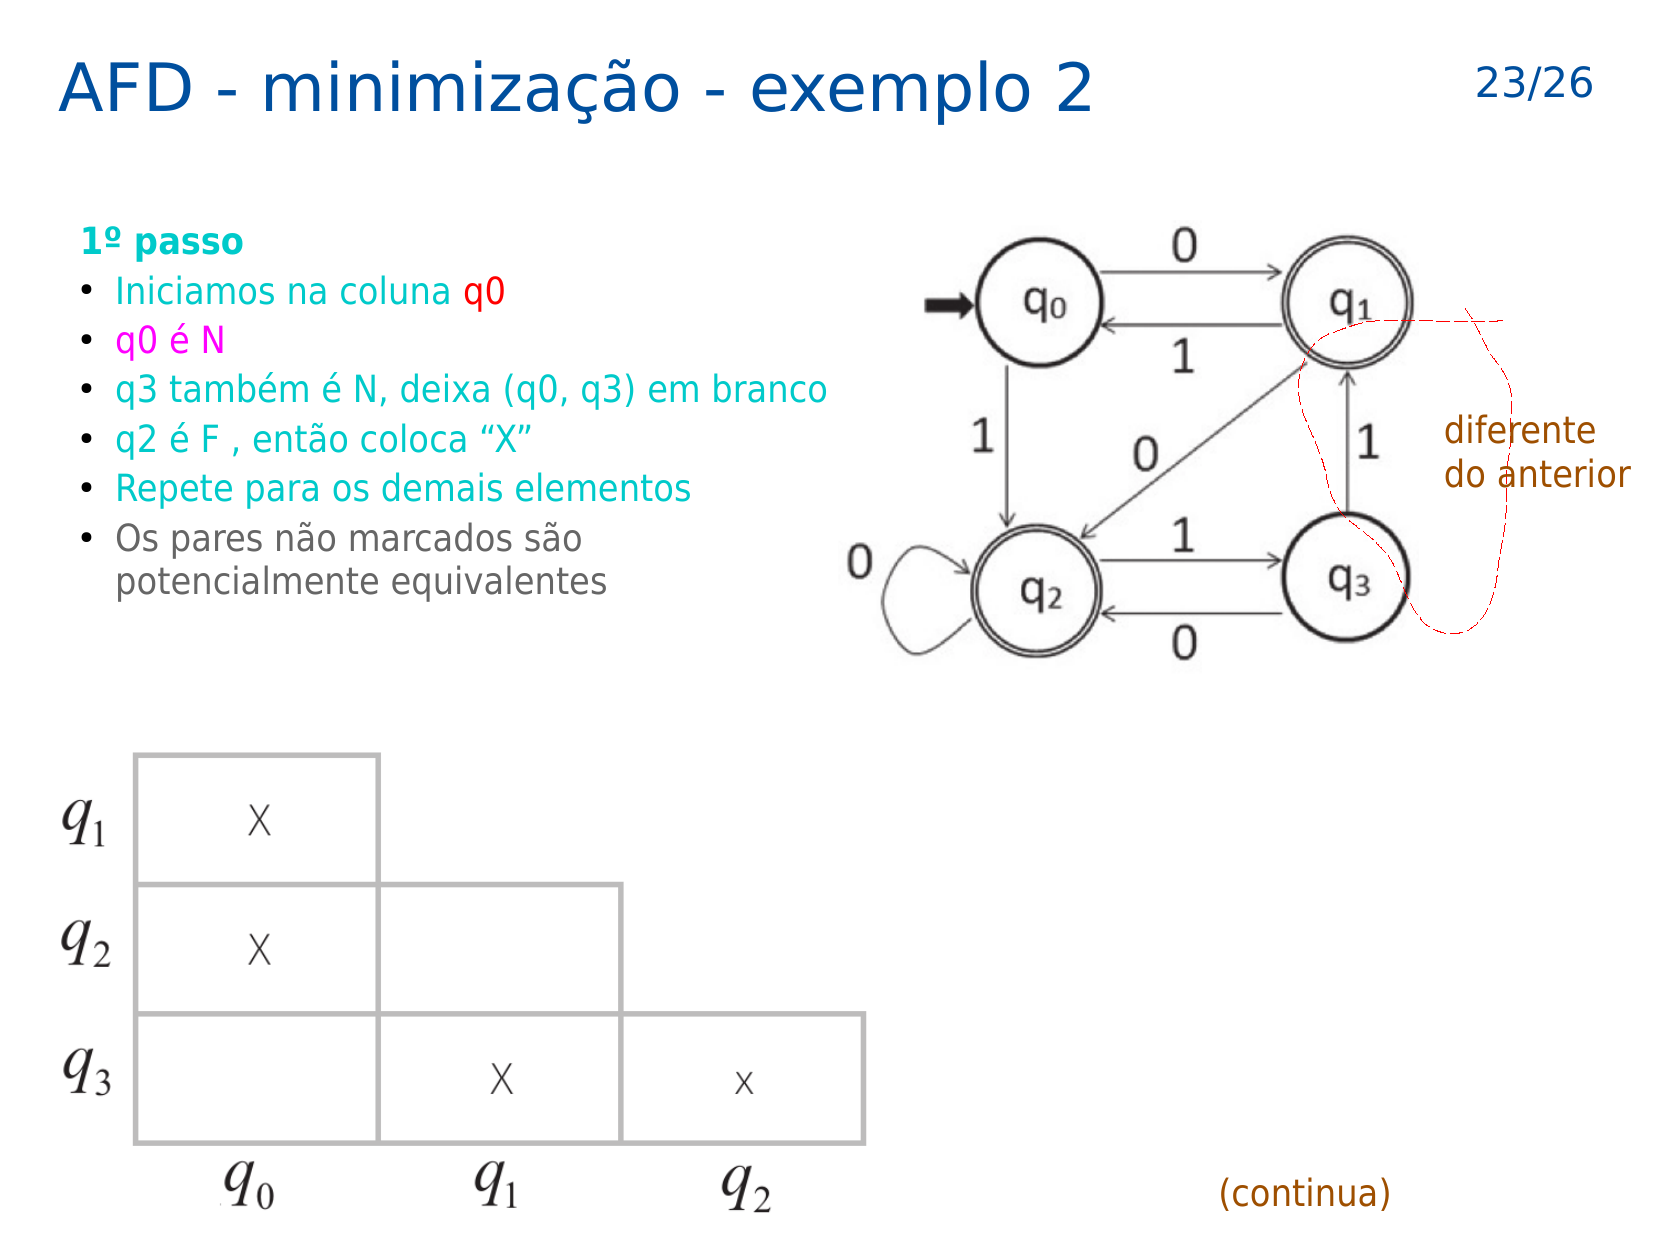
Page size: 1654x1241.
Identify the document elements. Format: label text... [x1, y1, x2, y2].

text_box 1º passo Iniciamos na coluna q0 q0 é N q3 também é N, deixa (q0, q3) em branco q2 é F , então coloca “X” Repete para os demais elementos Os pares não marcados são potencialmente equivalentes [65, 212, 851, 591]
picture [838, 220, 1419, 674]
picture [59, 747, 874, 1220]
text_box diferente do anterior [1429, 401, 1654, 579]
text_box (continua) [1203, 1164, 1441, 1230]
title AFD - minimização - exemplo 2 [59, 29, 1625, 148]
